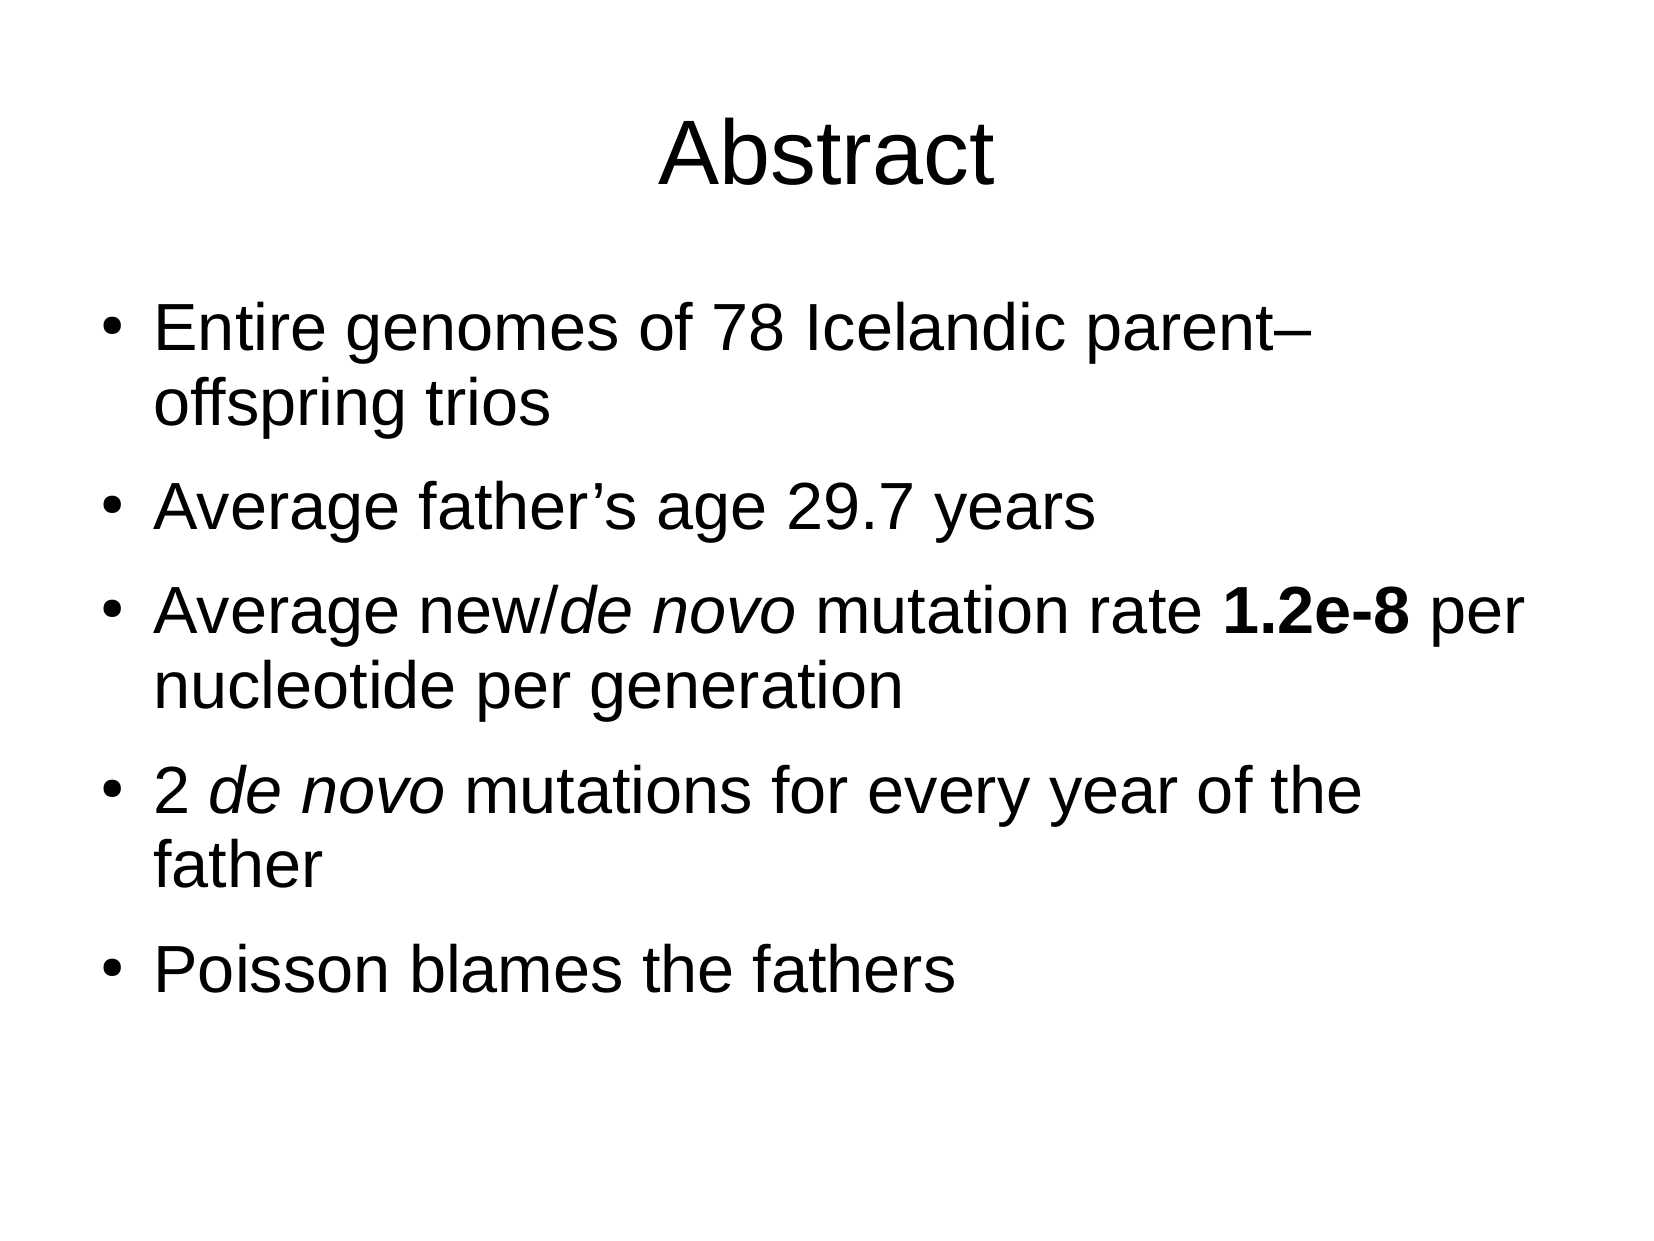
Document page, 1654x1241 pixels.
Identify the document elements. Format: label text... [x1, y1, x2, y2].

title Abstract [82, 49, 1571, 257]
list Entire genomes of 78 Icelandic parent–offspring trios Average father’s age 29.7 years Average new/de novo mutation rate 1.2e-8 per nucleotide per generation 2 de novo mutations for every year of the father Poisson blames the fathers [82, 290, 1538, 1010]
